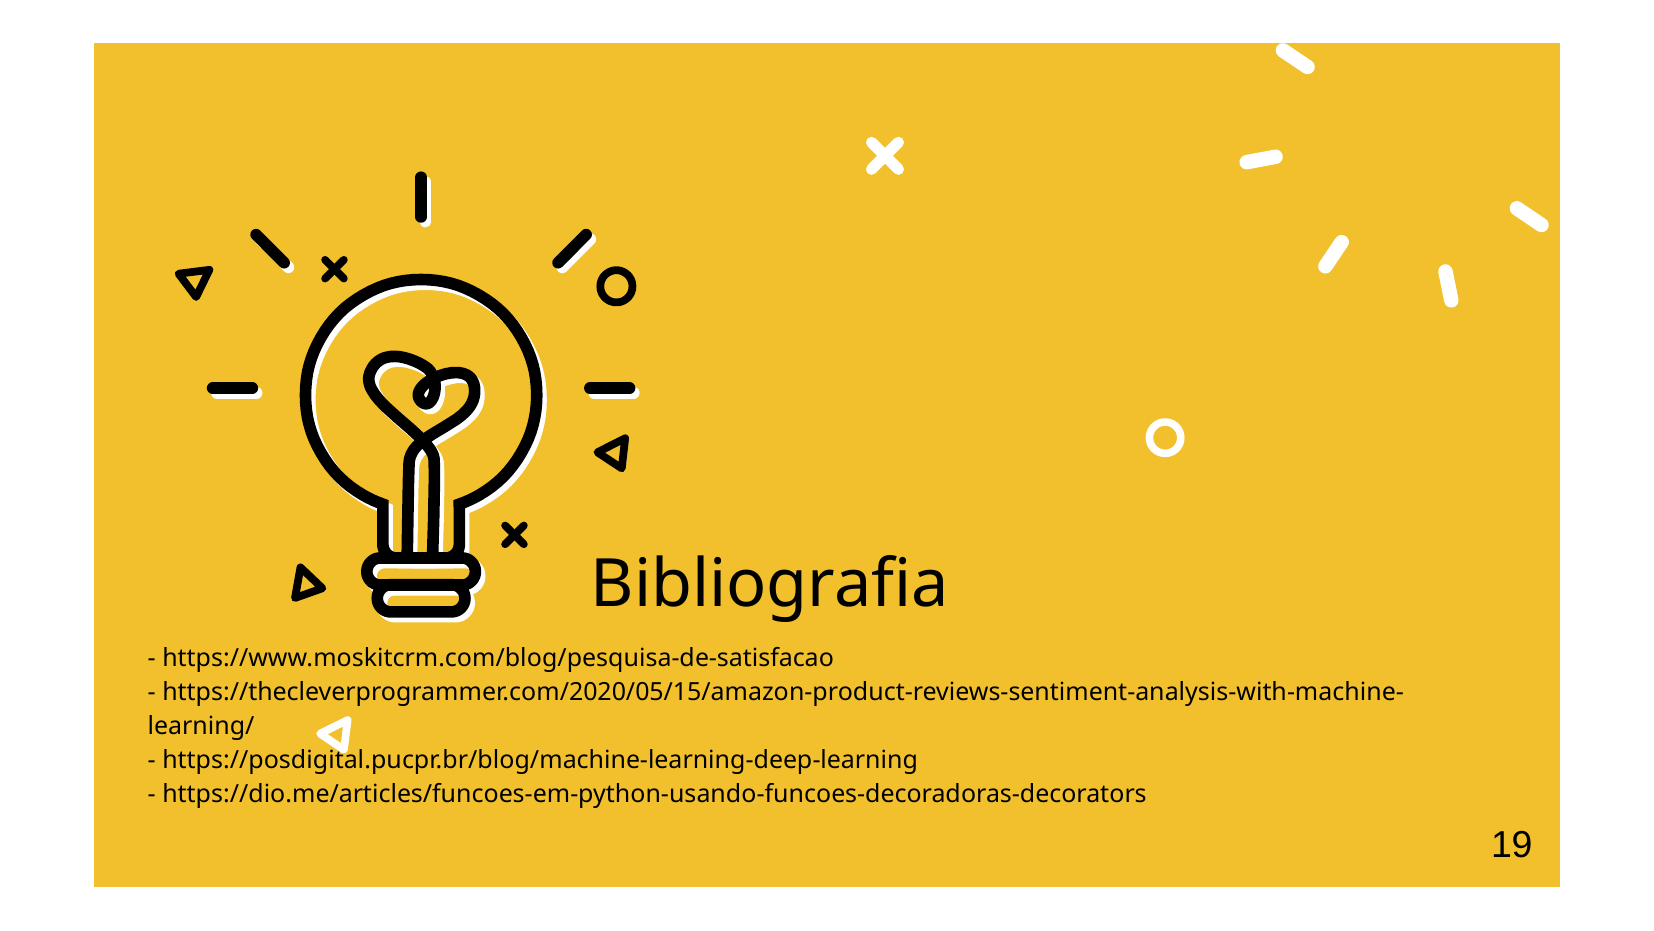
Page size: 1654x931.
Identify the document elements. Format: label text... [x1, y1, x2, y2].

title Bibliografia [590, 524, 1311, 620]
text_box <número> [1476, 815, 1654, 886]
title - https://www.moskitcrm.com/blog/pesquisa-de-satisfacao - https://thecleverprogrammer.com/2020/05/15/amazon-product-reviews-sentiment-analysis-with-machine-learning/ - https://posdigital.pucpr.br/blog/machine-learning-deep-learning - https://dio.me/articles/funcoes-em-python-usando-funcoes-decoradoras-decorators [147, 620, 1447, 838]
